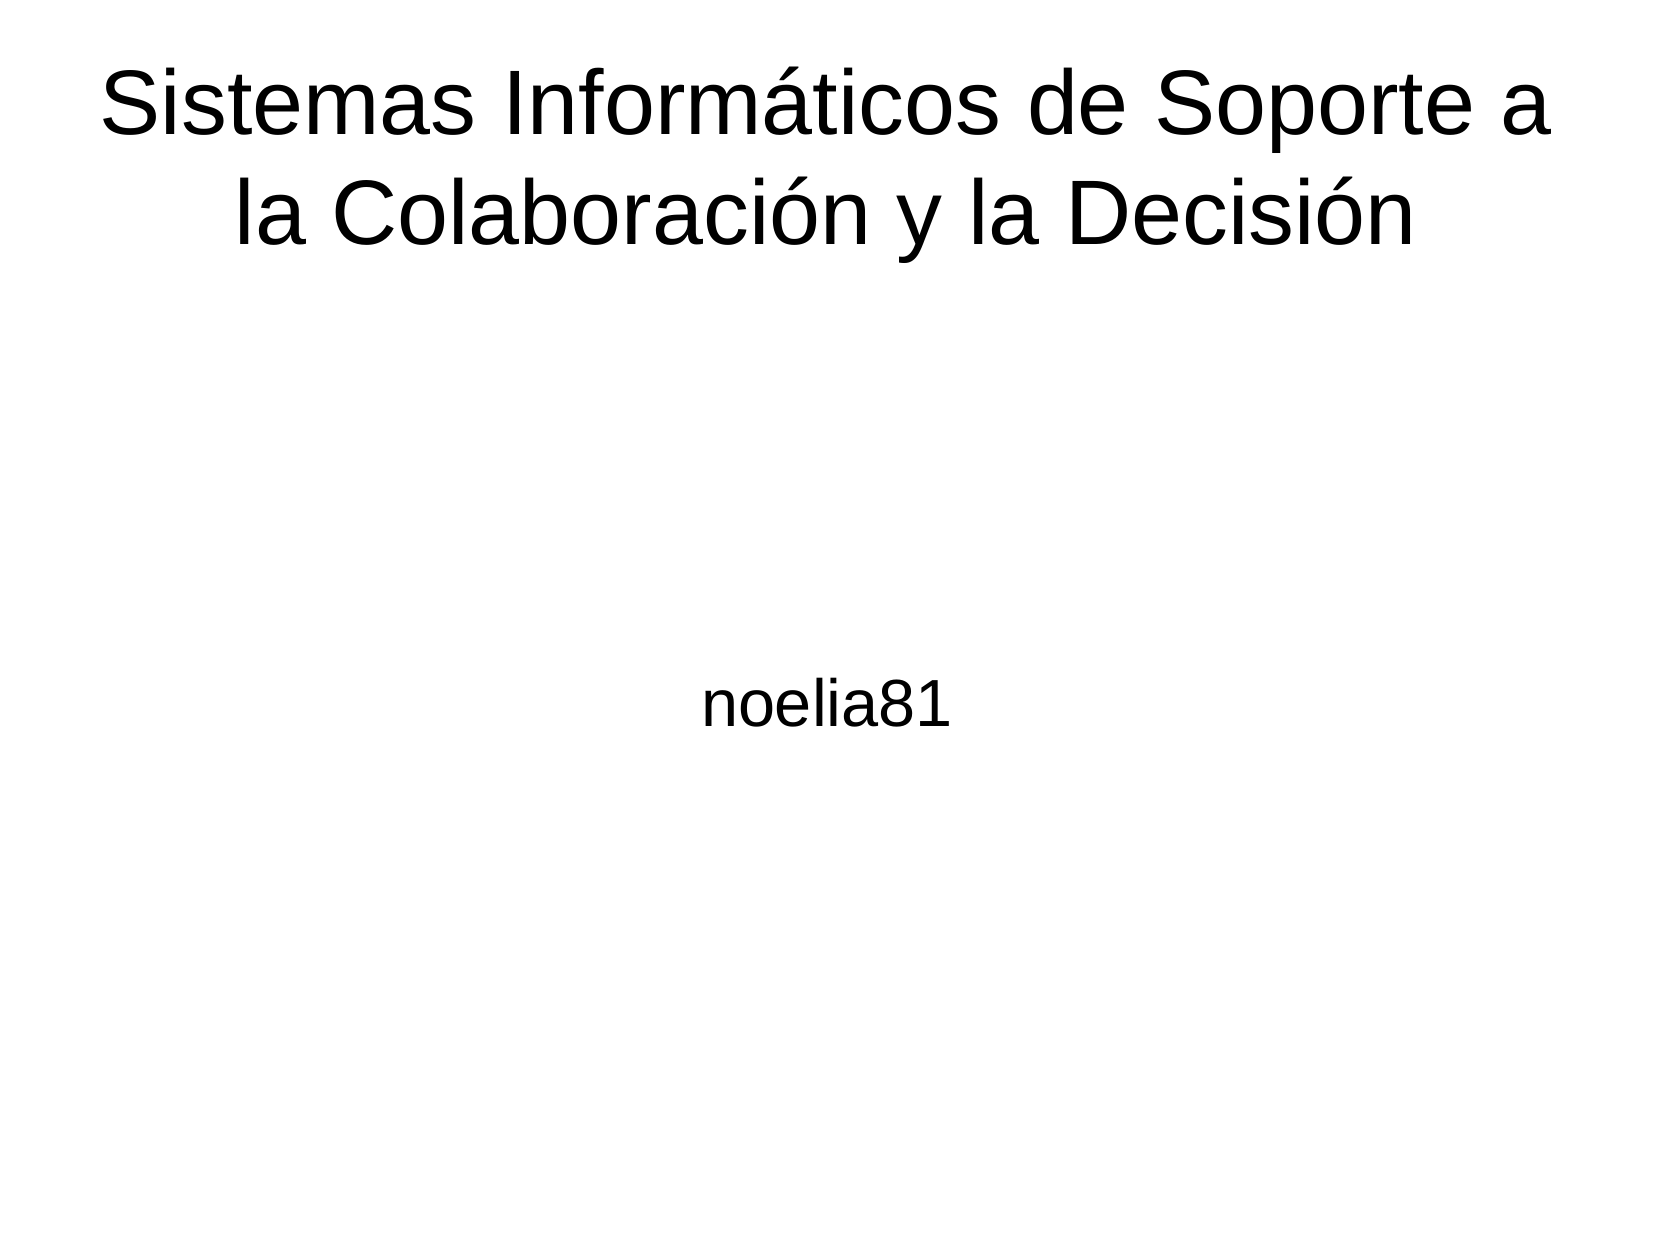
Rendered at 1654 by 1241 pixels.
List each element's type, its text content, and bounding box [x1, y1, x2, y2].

title Sistemas Informáticos de Soporte a la Colaboración y la Decisión [82, 49, 1571, 257]
subtitle noelia81 [82, 659, 1571, 740]
